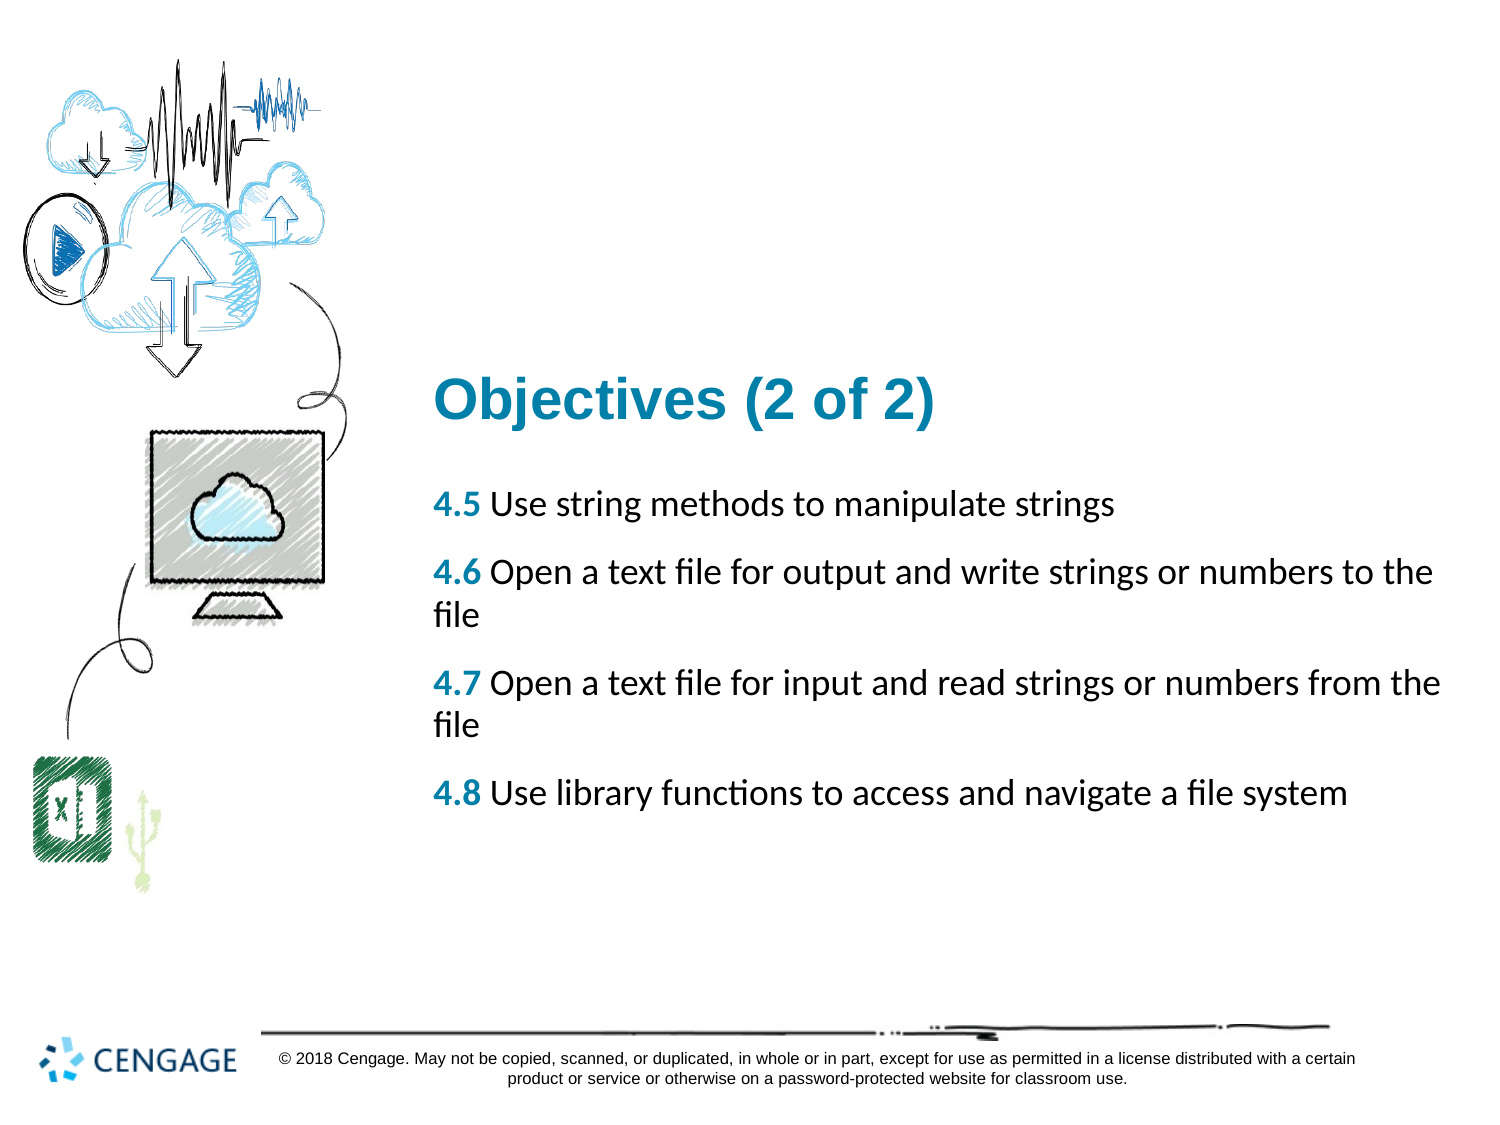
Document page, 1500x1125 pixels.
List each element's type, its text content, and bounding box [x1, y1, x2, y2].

title Objectives (2 of 2) [433, 361, 1446, 432]
picture [261, 1024, 1331, 1041]
picture [13, 59, 401, 739]
picture [23, 743, 163, 895]
footer © 2018 Cengage. May not be copied, scanned, or duplicated, in whole or in part, except for use as permitted in a license distributed with a certain product or service or otherwise on a password-protected website for classroom use. [262, 1047, 1375, 1088]
list 4.5 Use string methods to manipulate strings 4.6 Open a text file for output and write strings or numbers to the file 4.7 Open a text file for input and read strings or numbers from the file 4.8 Use library functions to access and navigate a file system [433, 482, 1446, 895]
picture [19, 1023, 249, 1095]
